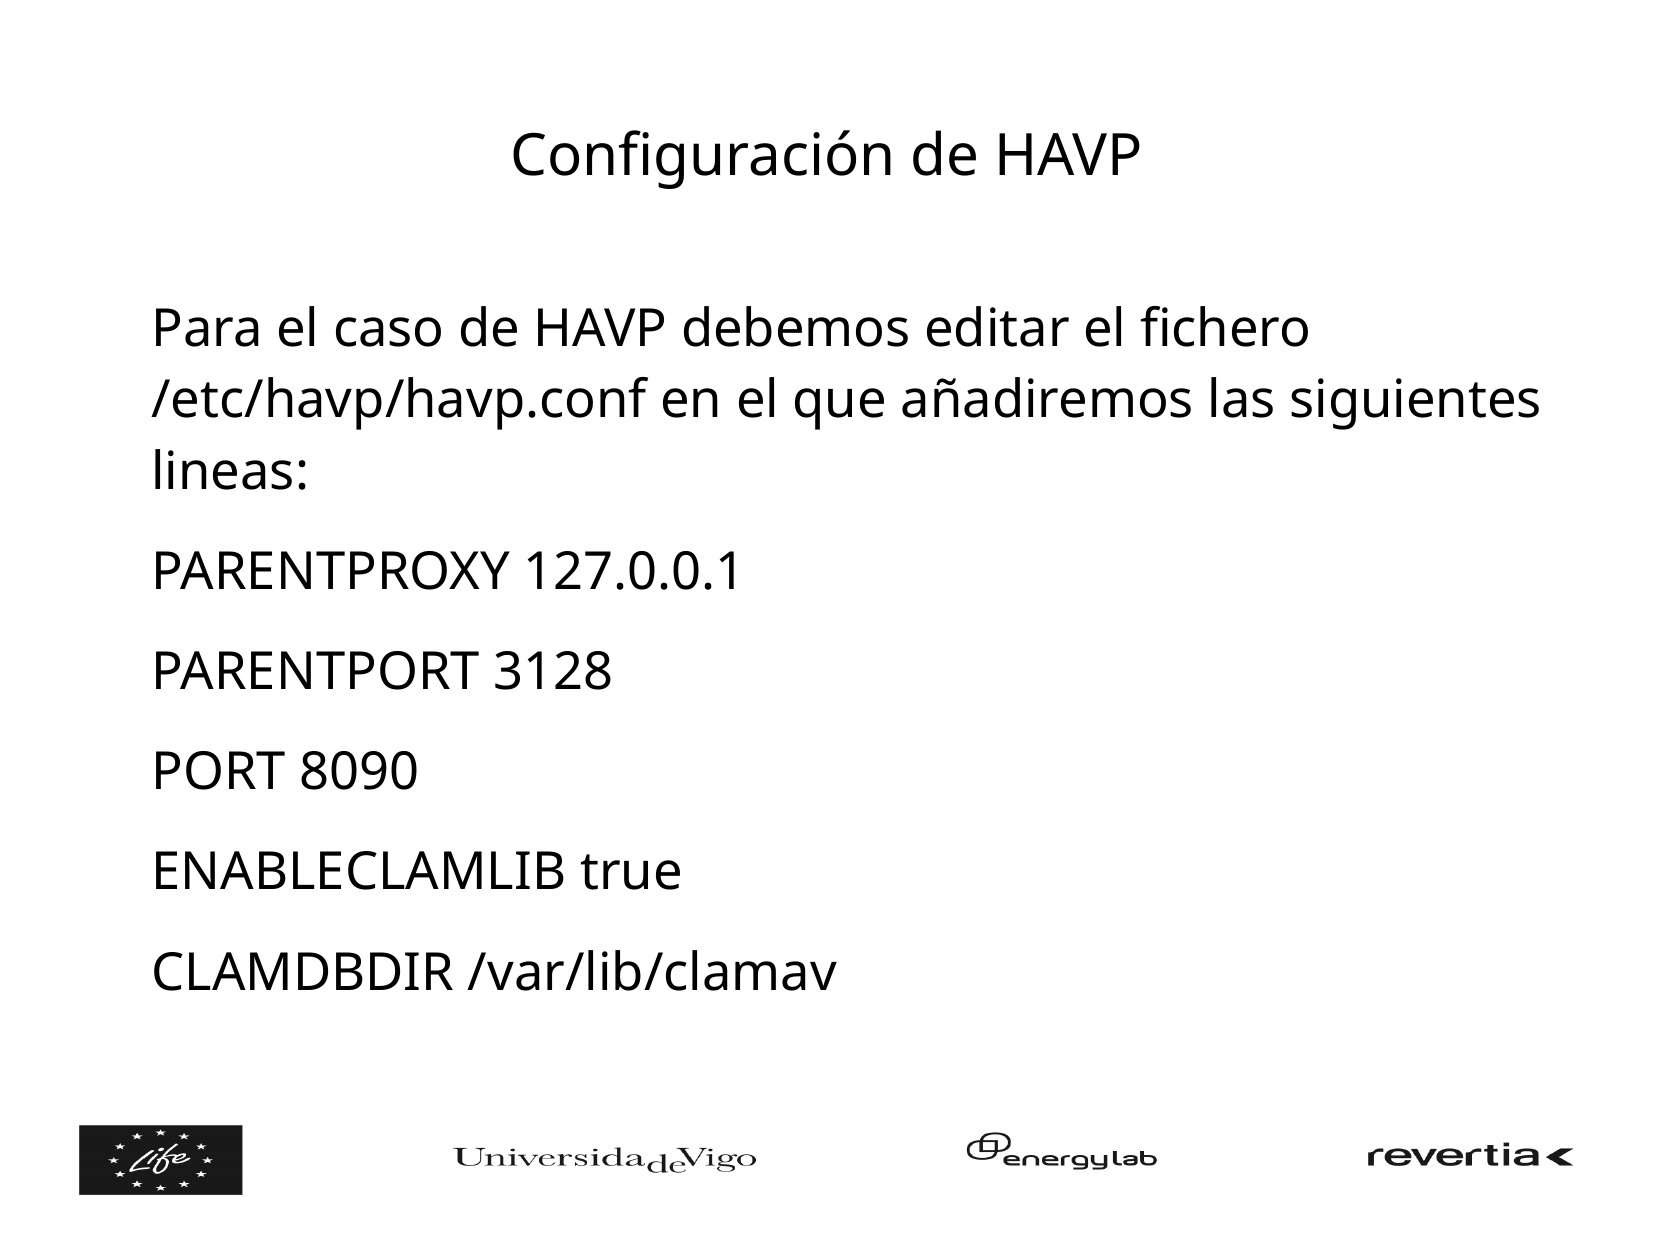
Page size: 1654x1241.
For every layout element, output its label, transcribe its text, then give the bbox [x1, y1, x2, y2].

title Configuración de HAVP [82, 49, 1571, 257]
picture [0, 1009, 1654, 1241]
list Para el caso de HAVP debemos editar el fichero /etc/havp/havp.conf en el que añadiremos las siguientes lineas: PARENTPROXY 127.0.0.1 PARENTPORT 3128 PORT 8090 ENABLECLAMLIB true CLAMDBDIR /var/lib/clamav [82, 290, 1571, 1010]
